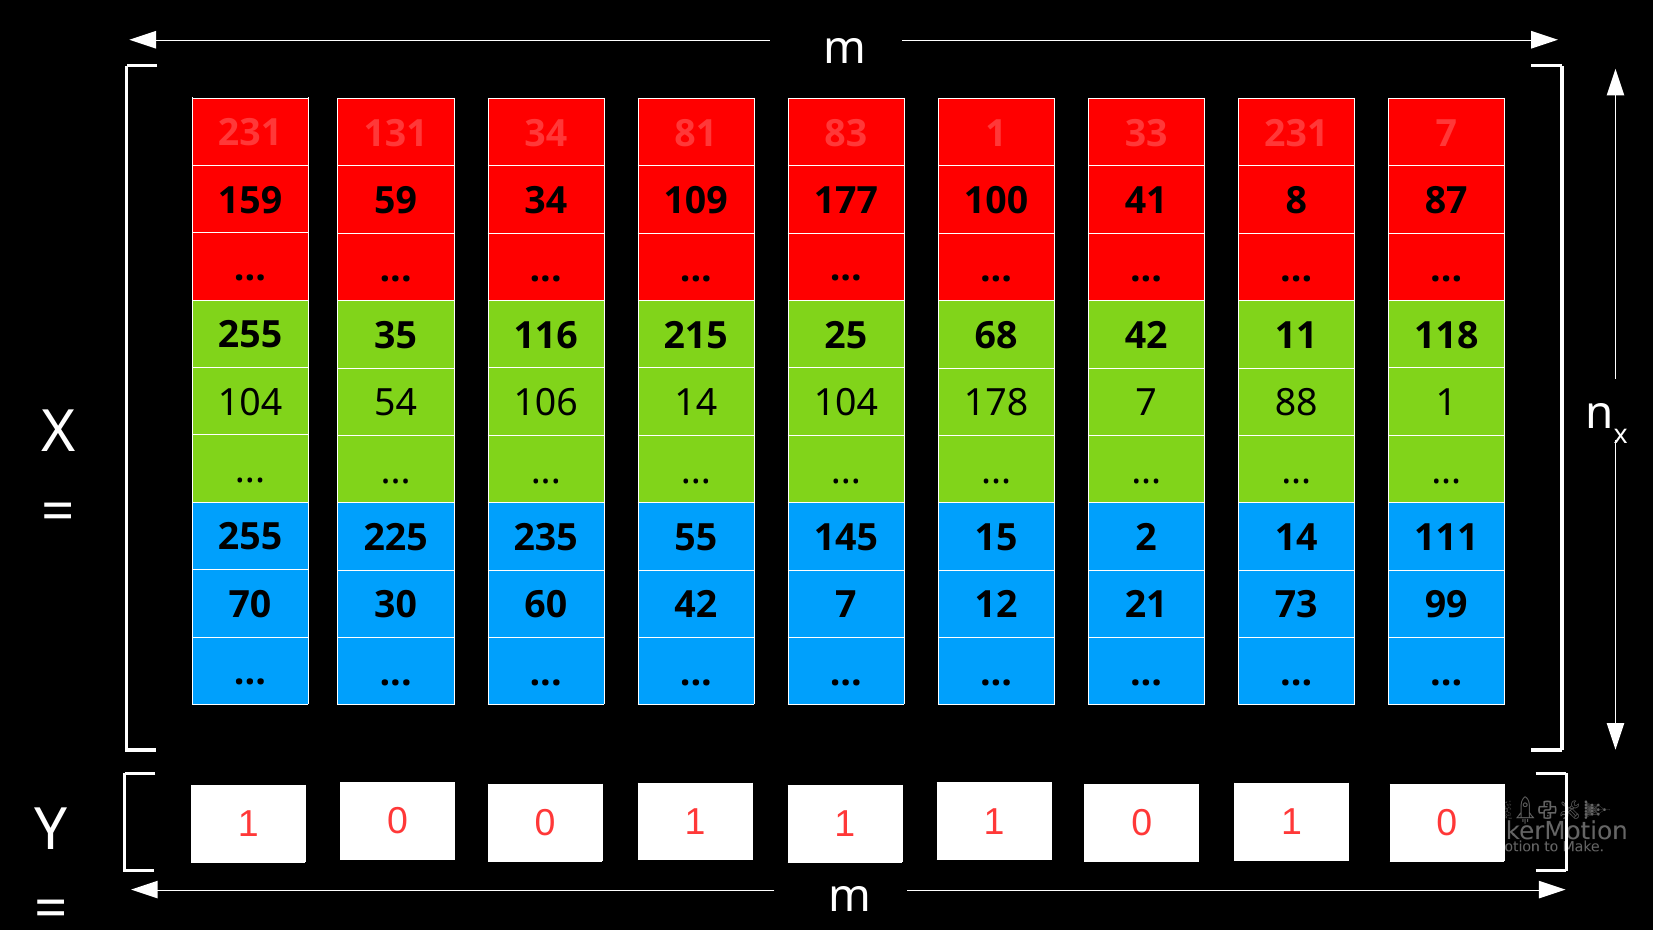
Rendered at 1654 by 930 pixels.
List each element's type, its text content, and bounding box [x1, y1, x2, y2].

table_header 1 [1235, 784, 1348, 860]
table_cell 145 [789, 503, 904, 570]
table_cell ... [1239, 436, 1354, 502]
table_header 83 [789, 99, 904, 165]
table_cell ... [1389, 234, 1504, 300]
table_cell ... [939, 436, 1054, 502]
table_cell 54 [338, 369, 454, 435]
table_cell 104 [789, 368, 904, 435]
table_cell 11 [1239, 301, 1354, 368]
table_cell 14 [639, 368, 754, 435]
table_cell 30 [338, 571, 454, 637]
table_cell 41 [1089, 166, 1204, 233]
table_cell 42 [1089, 301, 1204, 368]
table_header 81 [639, 99, 754, 165]
table_header 0 [1391, 785, 1504, 861]
table_cell 15 [939, 503, 1054, 570]
table_cell ... [338, 234, 454, 300]
table_cell ... [489, 436, 604, 502]
table_header 0 [341, 783, 454, 859]
table_cell 7 [789, 571, 904, 637]
table_cell 42 [639, 571, 754, 637]
text_box Y = [19, 780, 124, 862]
table_cell 100 [939, 166, 1054, 233]
table_cell 55 [639, 503, 754, 570]
table_cell 88 [1239, 369, 1354, 435]
table_cell 70 [193, 570, 308, 637]
table_cell ... [1239, 234, 1354, 300]
table_cell ... [639, 234, 754, 300]
table_cell 59 [338, 166, 454, 233]
table_cell ... [489, 234, 604, 300]
table_header 1 [939, 99, 1054, 165]
table_cell ... [1089, 638, 1204, 704]
table_header 1 [192, 786, 305, 862]
table_cell 87 [1389, 166, 1504, 233]
table_cell 8 [1239, 166, 1354, 233]
table_header 34 [489, 99, 604, 165]
table_cell ... [1239, 638, 1354, 704]
table_cell 215 [639, 301, 754, 367]
table_cell 14 [1239, 503, 1354, 570]
table_cell 60 [489, 571, 604, 637]
table_cell ... [1089, 234, 1204, 300]
table_header 1 [639, 784, 752, 859]
table_cell ... [193, 233, 308, 300]
table_cell ... [489, 638, 604, 704]
table_cell 21 [1089, 571, 1204, 637]
table_header 1 [938, 783, 1051, 859]
table_cell 178 [939, 369, 1054, 435]
table_cell 159 [193, 166, 308, 232]
table_cell ... [1389, 638, 1504, 704]
table_cell 7 [1089, 369, 1204, 435]
table_cell ... [193, 638, 308, 704]
table_cell ... [639, 638, 754, 704]
table_cell ... [338, 638, 454, 704]
table_cell ... [789, 234, 904, 300]
table_header 7 [1389, 99, 1504, 165]
table_header 33 [1089, 99, 1204, 165]
table_cell 225 [338, 503, 454, 570]
table_cell 111 [1389, 503, 1504, 570]
text_box m [813, 863, 877, 923]
table_header 1 [789, 786, 902, 862]
table_cell 116 [489, 301, 604, 367]
table_cell 99 [1389, 571, 1504, 637]
table_cell 68 [939, 301, 1054, 368]
table_header 0 [1085, 785, 1198, 861]
text_box X = [26, 382, 131, 532]
table_cell 235 [489, 503, 604, 570]
table_cell 177 [789, 166, 904, 233]
table_cell ... [789, 436, 904, 502]
table_cell 118 [1389, 301, 1504, 367]
table_cell ... [789, 638, 904, 704]
table_cell 1 [1389, 368, 1504, 435]
table_cell 34 [489, 166, 604, 233]
table_cell ... [1089, 436, 1204, 502]
table_cell 109 [639, 166, 754, 233]
table_header 231 [1239, 99, 1354, 165]
table_header 0 [489, 785, 602, 861]
text_box nx [1570, 371, 1651, 451]
table_cell 73 [1239, 571, 1354, 637]
table_cell ... [639, 436, 754, 502]
table_cell ... [939, 638, 1054, 704]
table_cell 255 [193, 503, 308, 569]
table_cell 104 [193, 368, 308, 434]
picture [1443, 719, 1653, 930]
table_cell 2 [1089, 503, 1204, 570]
table_cell ... [1389, 436, 1504, 502]
table_cell ... [939, 234, 1054, 300]
table_header 131 [338, 99, 454, 165]
table_cell ... [338, 436, 454, 502]
table_cell 12 [939, 571, 1054, 637]
text_box m [809, 7, 872, 76]
table_header 231 [193, 99, 308, 165]
table_cell 35 [338, 301, 454, 368]
table_cell 106 [489, 368, 604, 435]
table_cell 25 [789, 301, 904, 367]
table_cell 255 [193, 301, 308, 367]
table_cell ... [193, 435, 308, 502]
